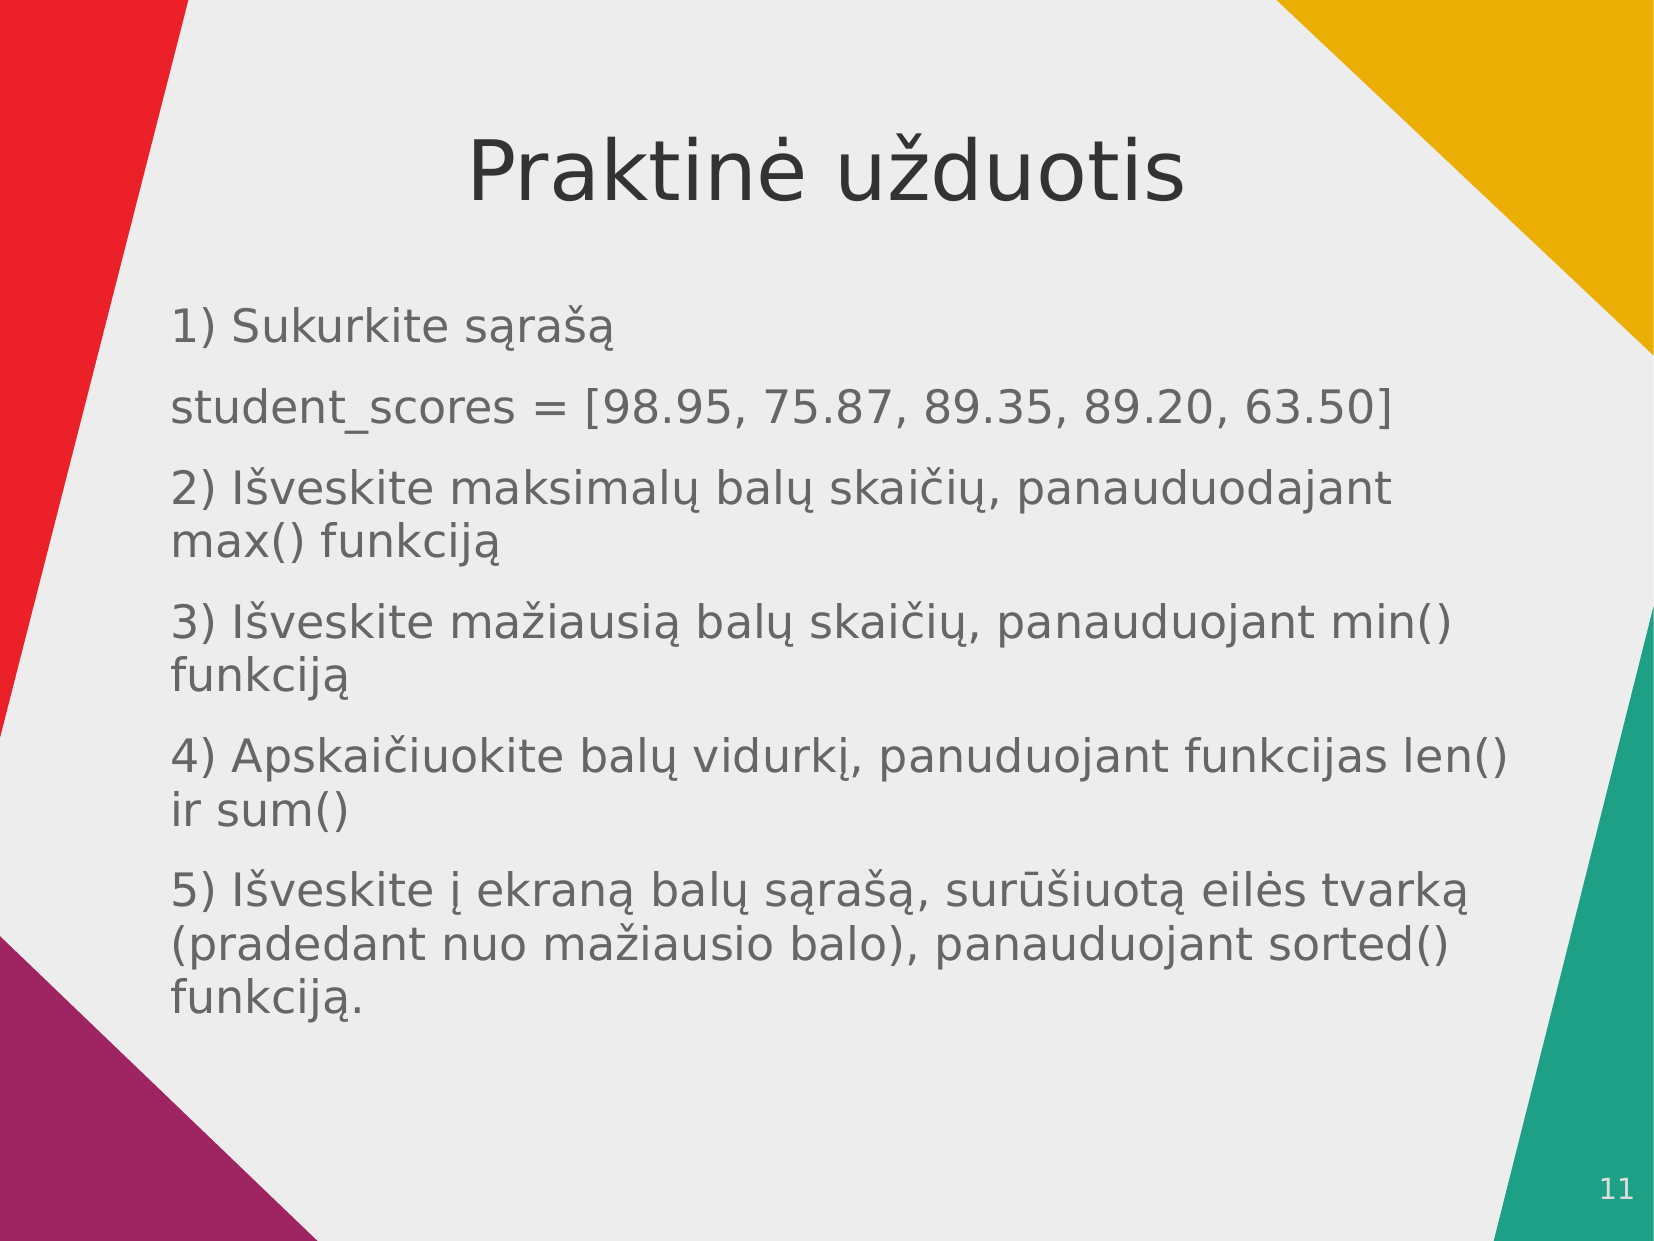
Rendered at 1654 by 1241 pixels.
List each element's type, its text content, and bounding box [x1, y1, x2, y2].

list 1) Sukurkite sąrašą student_scores = [98.95, 75.87, 89.35, 89.20, 63.50] 2) Išveskite maksimalų balų skaičių, panauduodajant max() funkciją 3) Išveskite mažiausią balų skaičių, panauduojant min() funkciją 4) Apskaičiuokite balų vidurkį, panuduojant funkcijas len() ir sum() 5) Išveskite į ekraną balų sąrašą, surūšiuotą eilės tvarką (pradedant nuo mažiausio balo), panauduojant sorted() funkciją. [105, 300, 1529, 1031]
title Praktinė užduotis [114, 73, 1539, 271]
